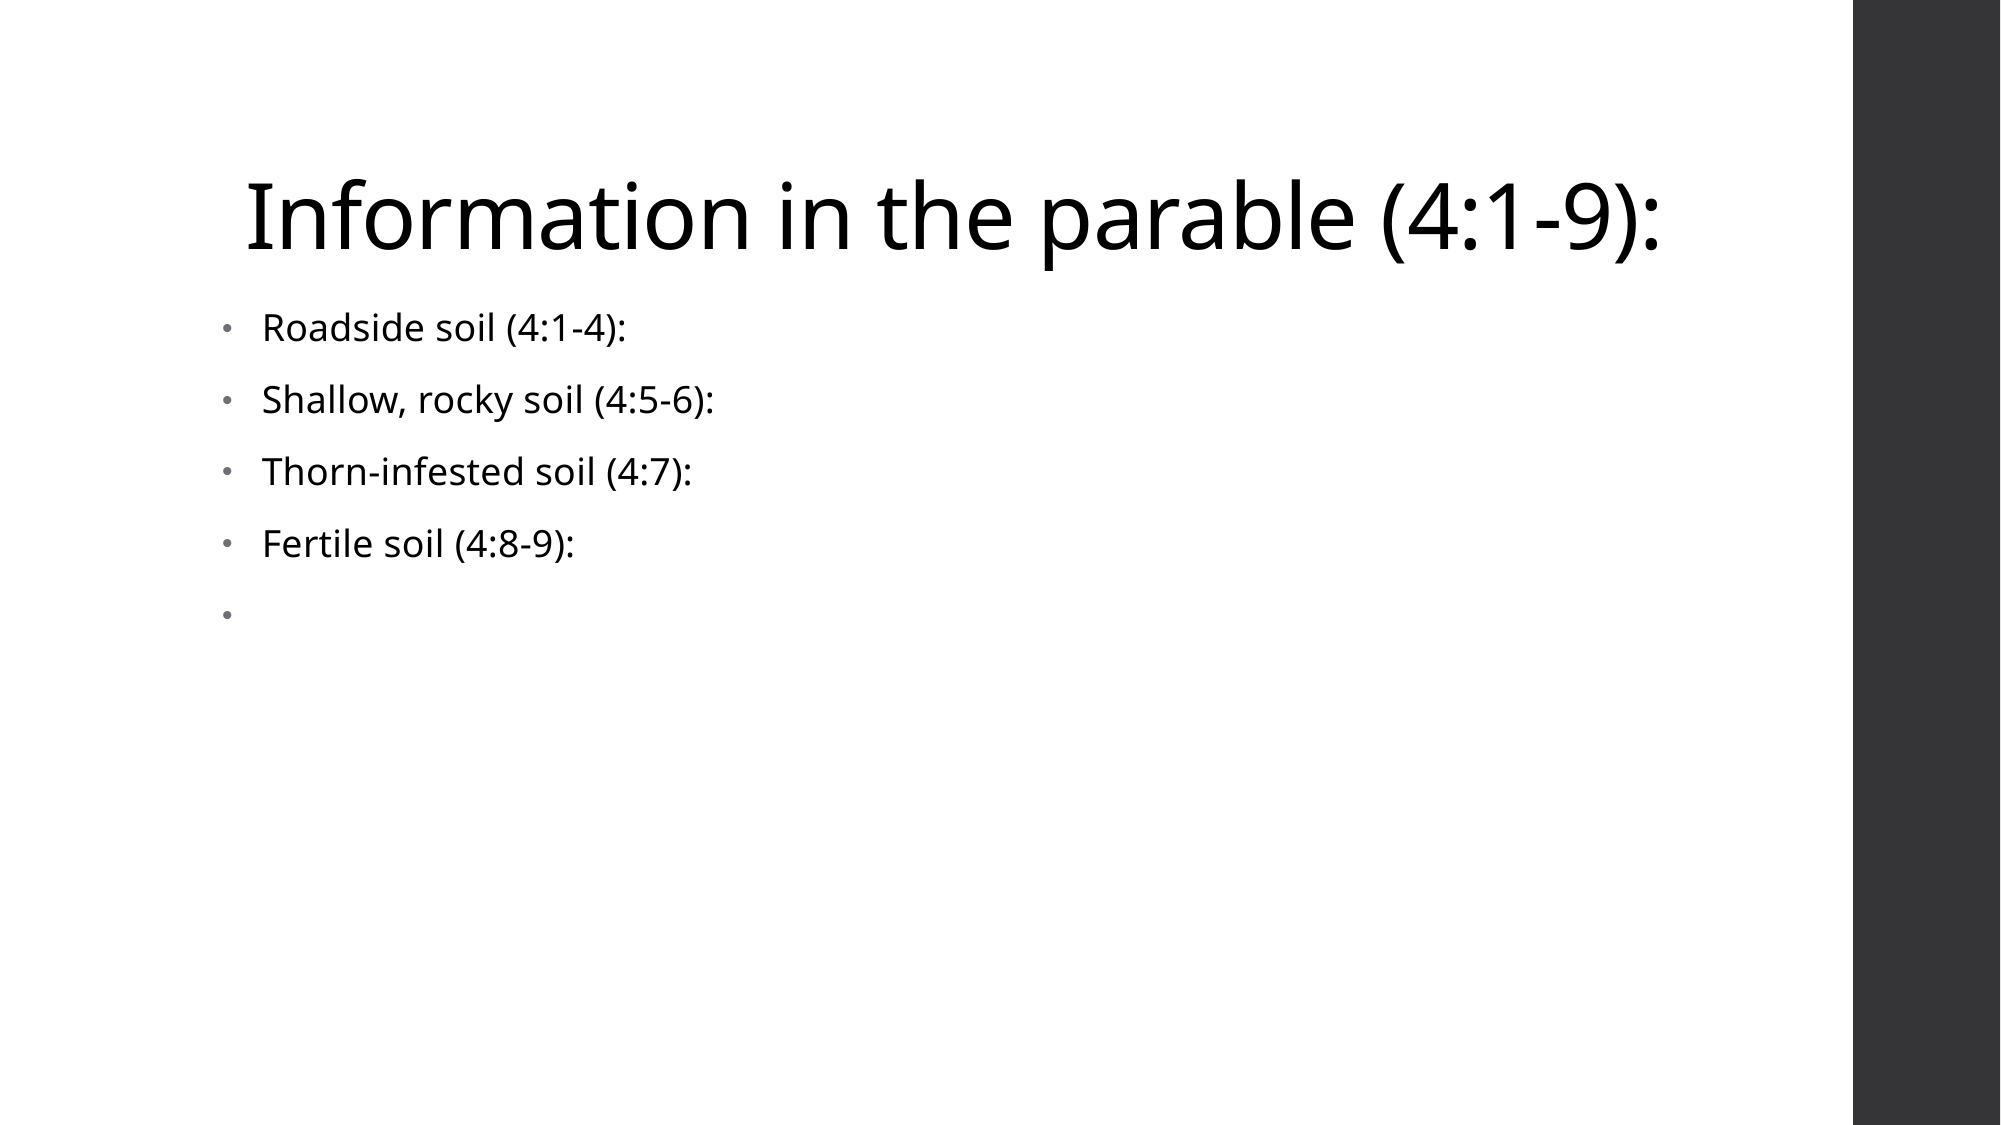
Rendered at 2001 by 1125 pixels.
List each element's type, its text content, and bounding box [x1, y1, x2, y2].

title Information in the parable (4:1-9): [206, 60, 1797, 278]
list Roadside soil (4:1-4): Shallow, rocky soil (4:5-6): Thorn-infested soil (4:7): Fertile soil (4:8-9): [206, 299, 1617, 1014]
